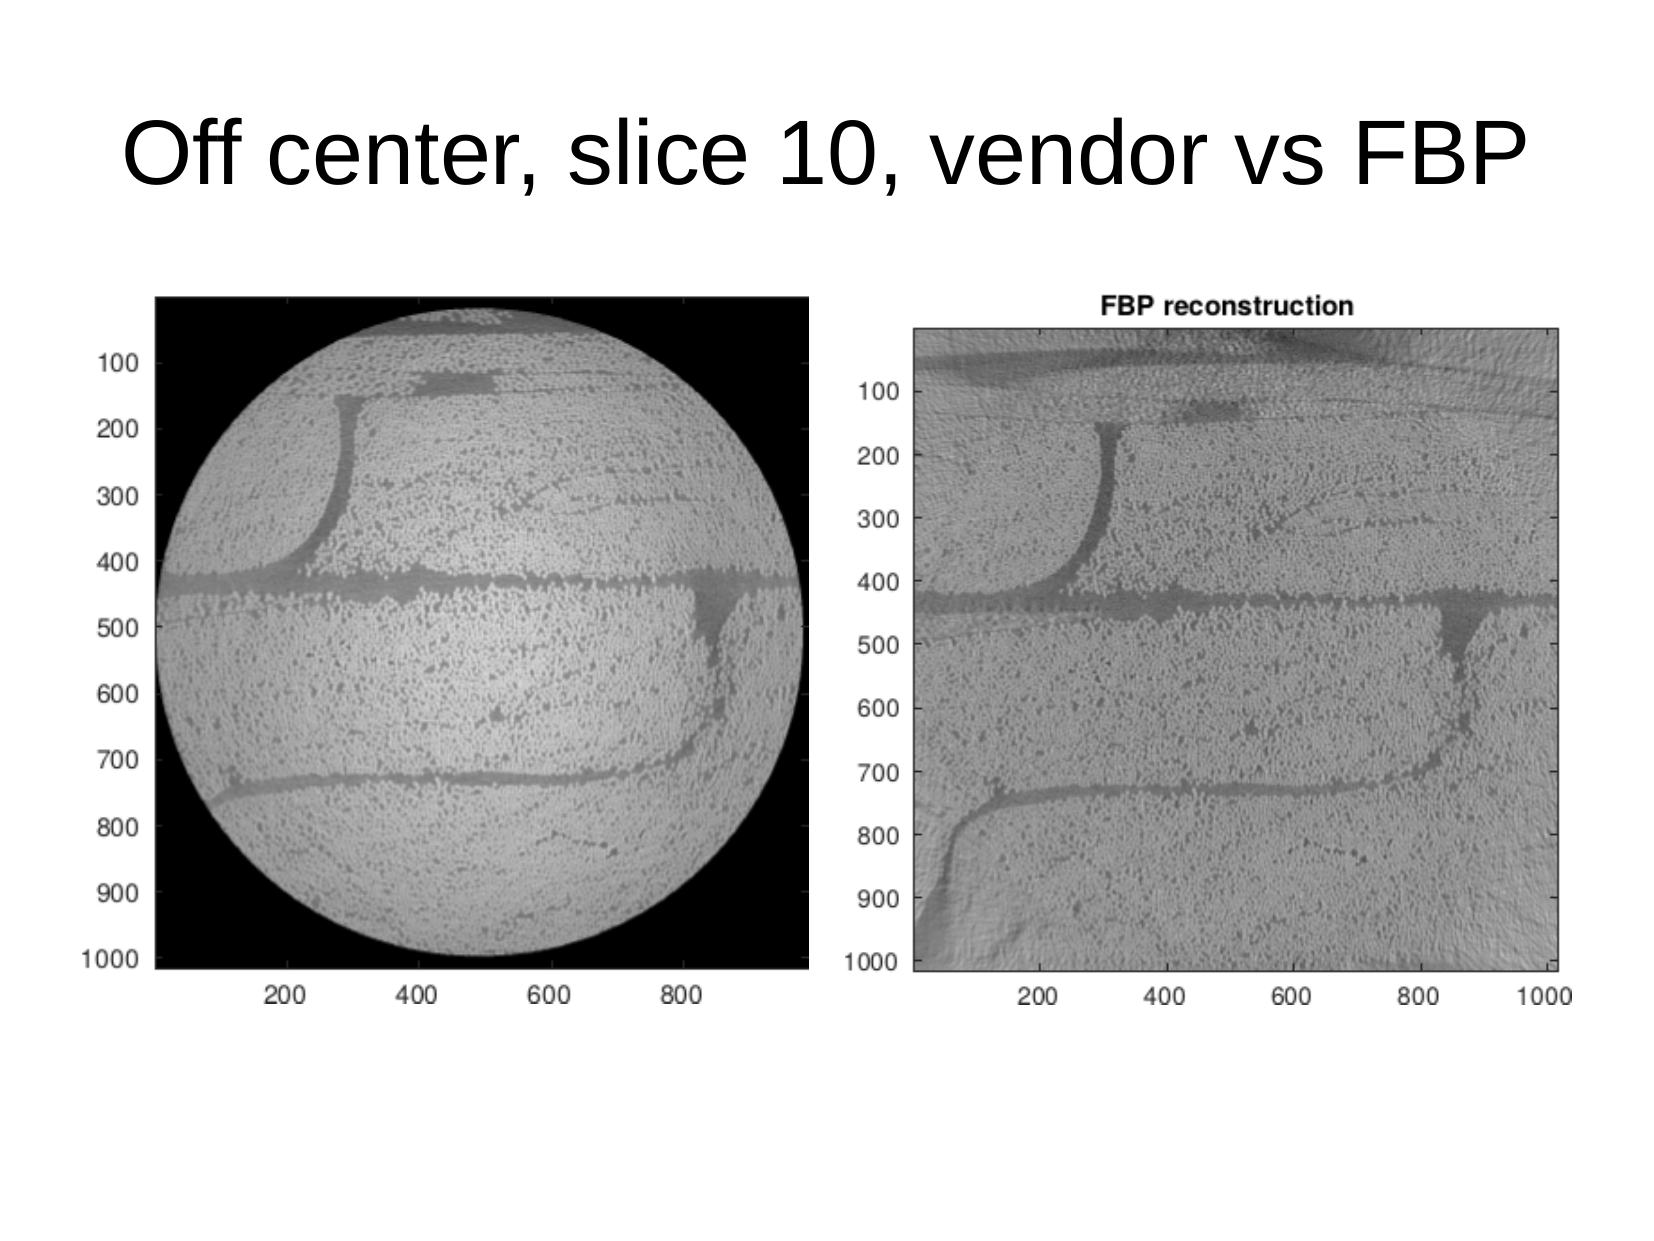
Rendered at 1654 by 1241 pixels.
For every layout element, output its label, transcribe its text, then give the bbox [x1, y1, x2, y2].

picture [82, 295, 809, 1004]
title Off center, slice 10, vendor vs FBP [82, 49, 1571, 257]
picture [845, 294, 1572, 1005]
